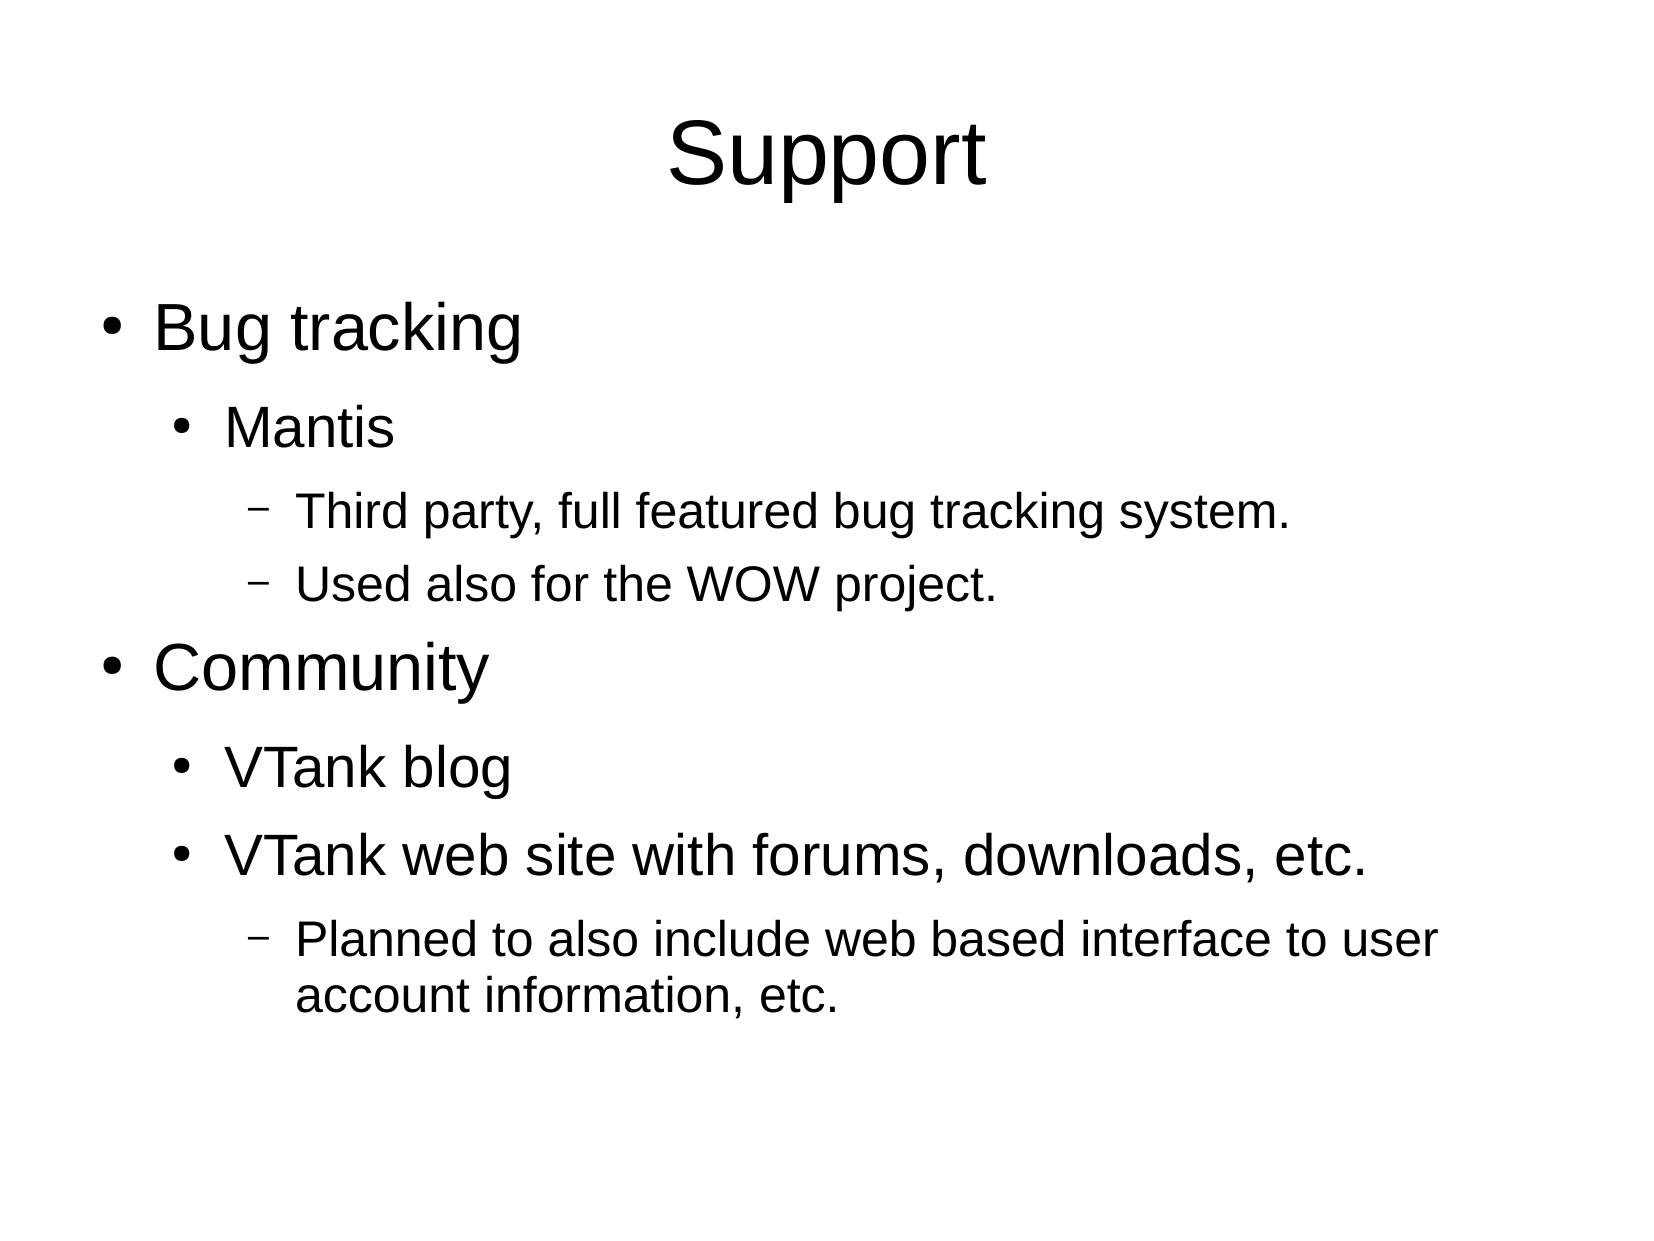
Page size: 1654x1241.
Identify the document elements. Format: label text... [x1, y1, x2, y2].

list Bug tracking Mantis Third party, full featured bug tracking system. Used also for the WOW project. Community VTank blog VTank web site with forums, downloads, etc. Planned to also include web based interface to user account information, etc. [82, 290, 1571, 1094]
title Support [82, 56, 1571, 250]
